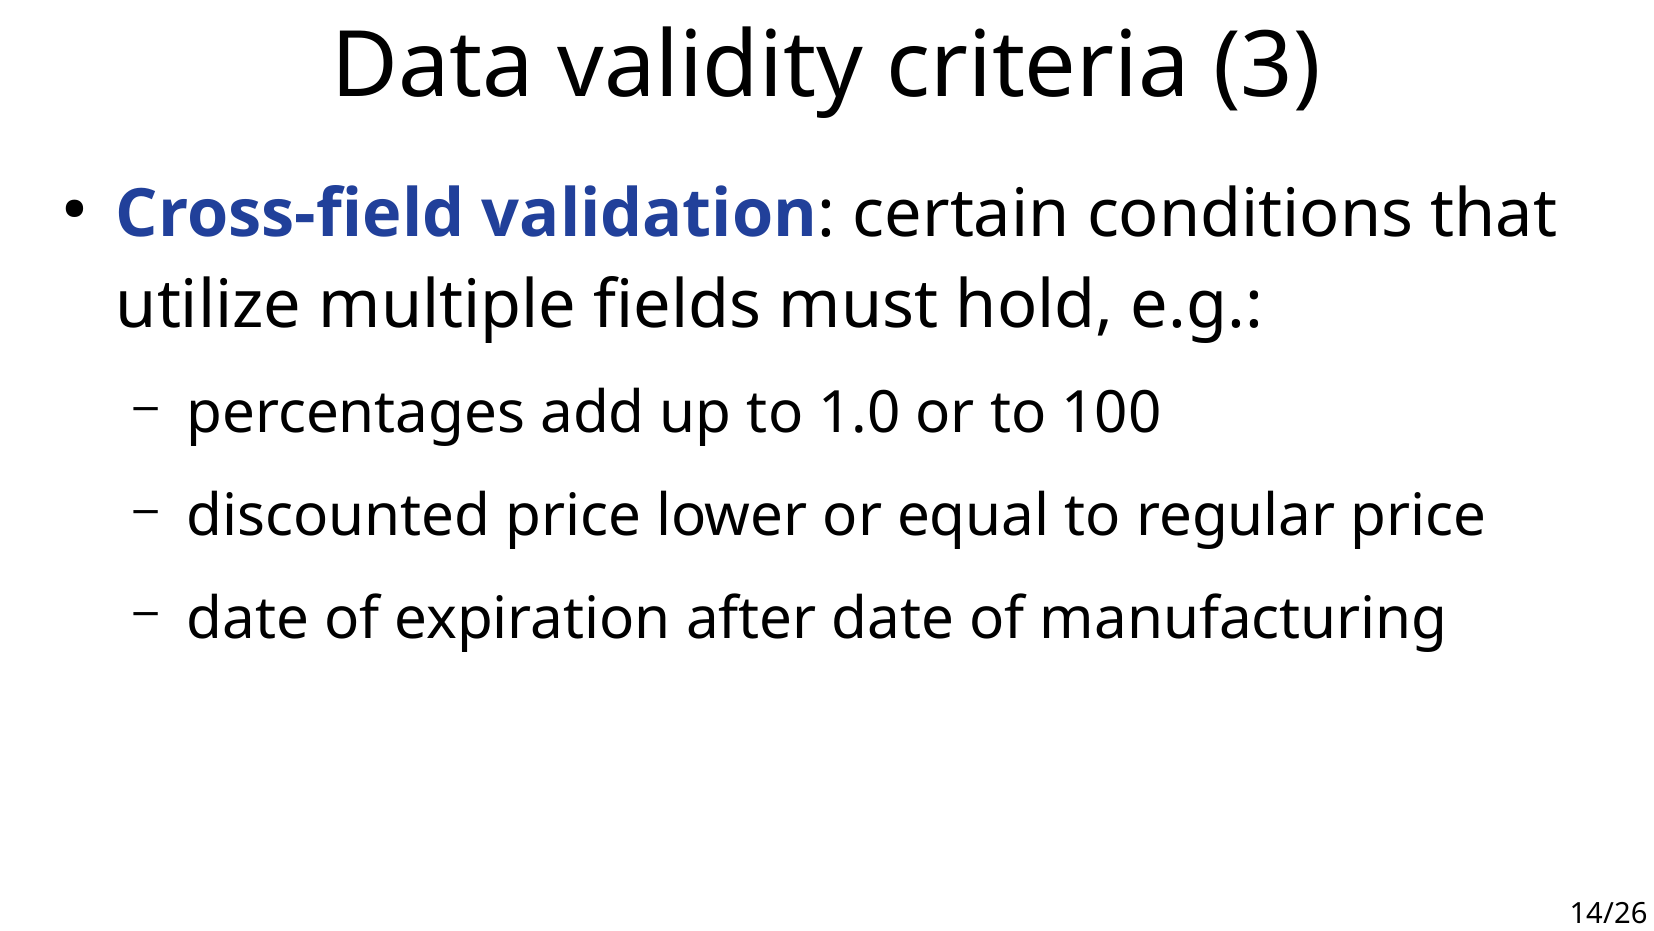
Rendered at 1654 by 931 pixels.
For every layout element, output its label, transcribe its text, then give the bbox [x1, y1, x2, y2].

title Data validity criteria (3) [82, 1, 1571, 121]
list Cross-field validation: certain conditions that utilize multiple fields must hold, e.g.: percentages add up to 1.0 or to 100 discounted price lower or equal to regular price date of expiration after date of manufacturing [45, 165, 1606, 886]
